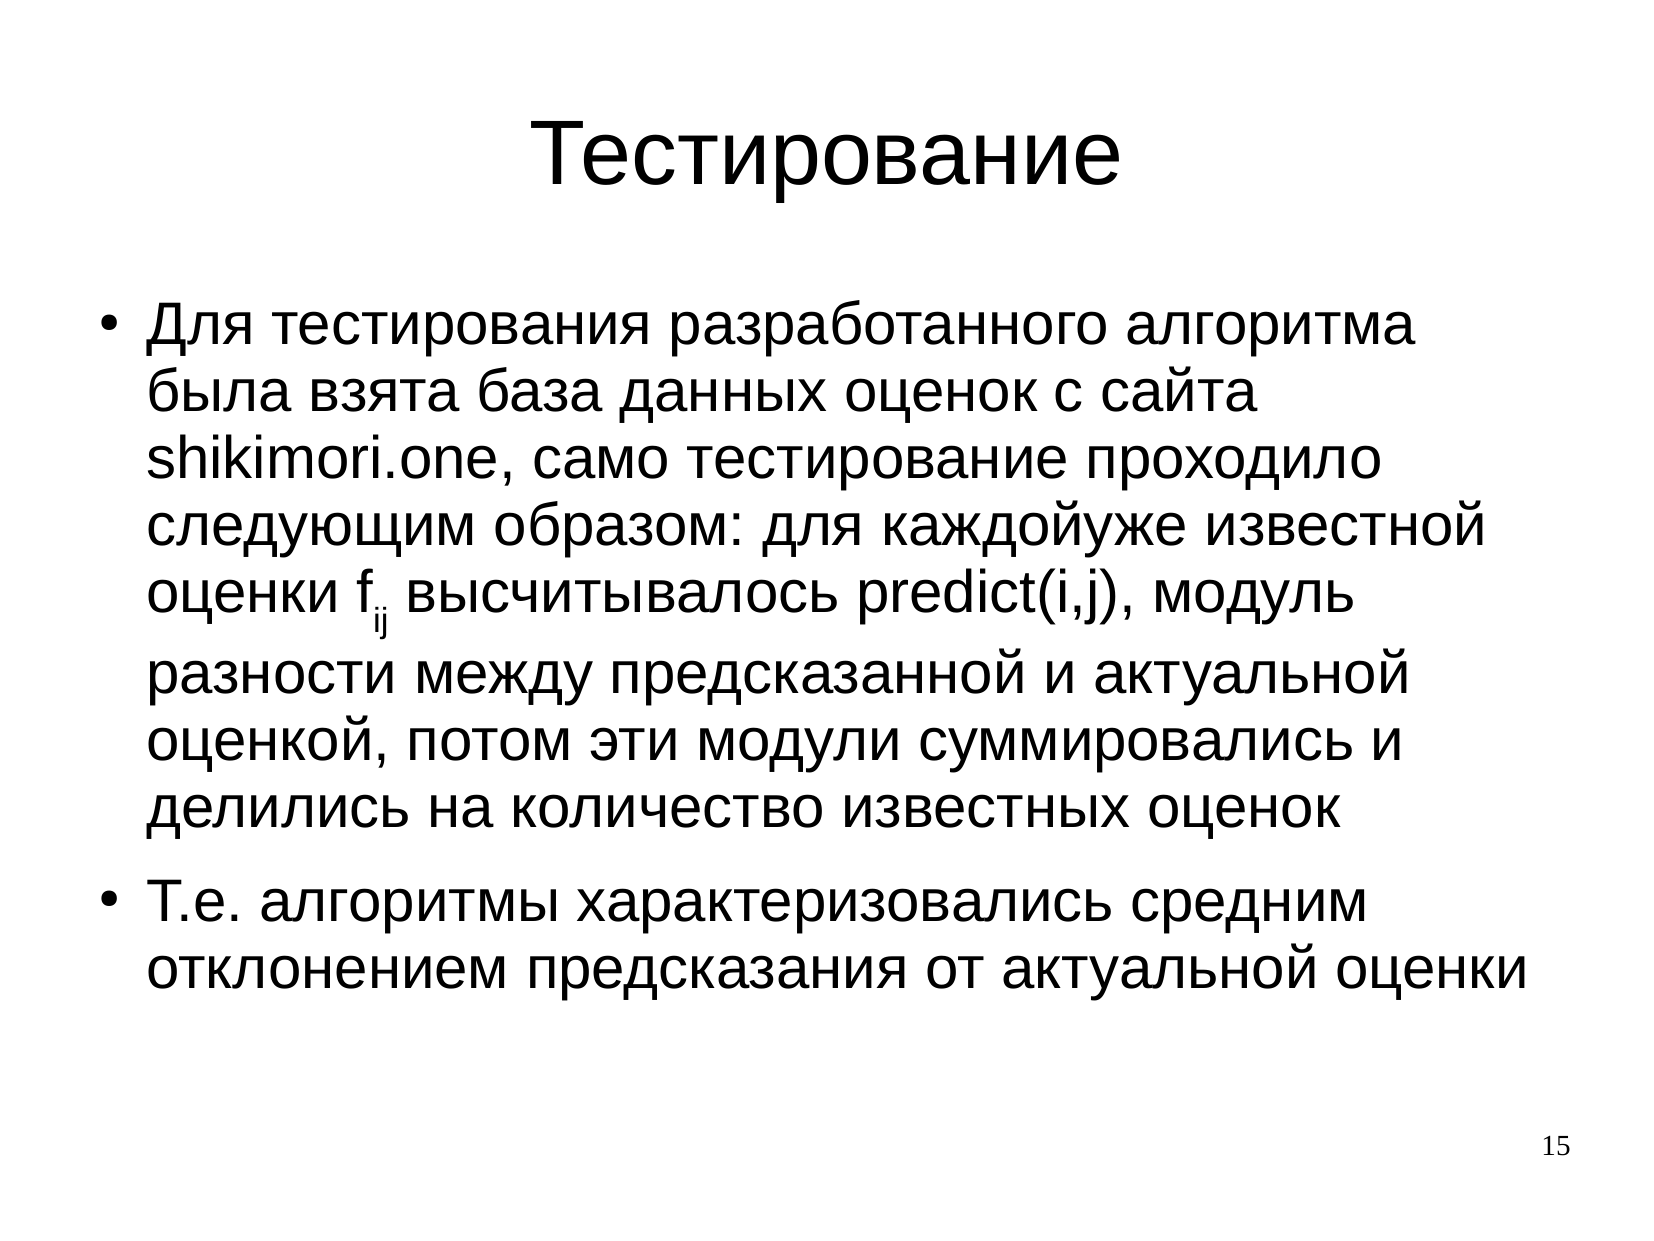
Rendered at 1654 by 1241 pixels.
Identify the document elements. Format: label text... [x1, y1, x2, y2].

list Для тестирования разработанного алгоритма была взята база данных оценок с сайта shikimori.one, само тестирование проходило следующим образом: для каждойуже известной оценки fij высчитывалось predict(i,j), модуль разности между предсказанной и актуальной оценкой, потом эти модули суммировались и делились на количество известных оценок Т.е. алгоритмы характеризовались средним отклонением предсказания от актуальной оценки [82, 290, 1571, 1010]
title Тестирование [82, 49, 1571, 257]
